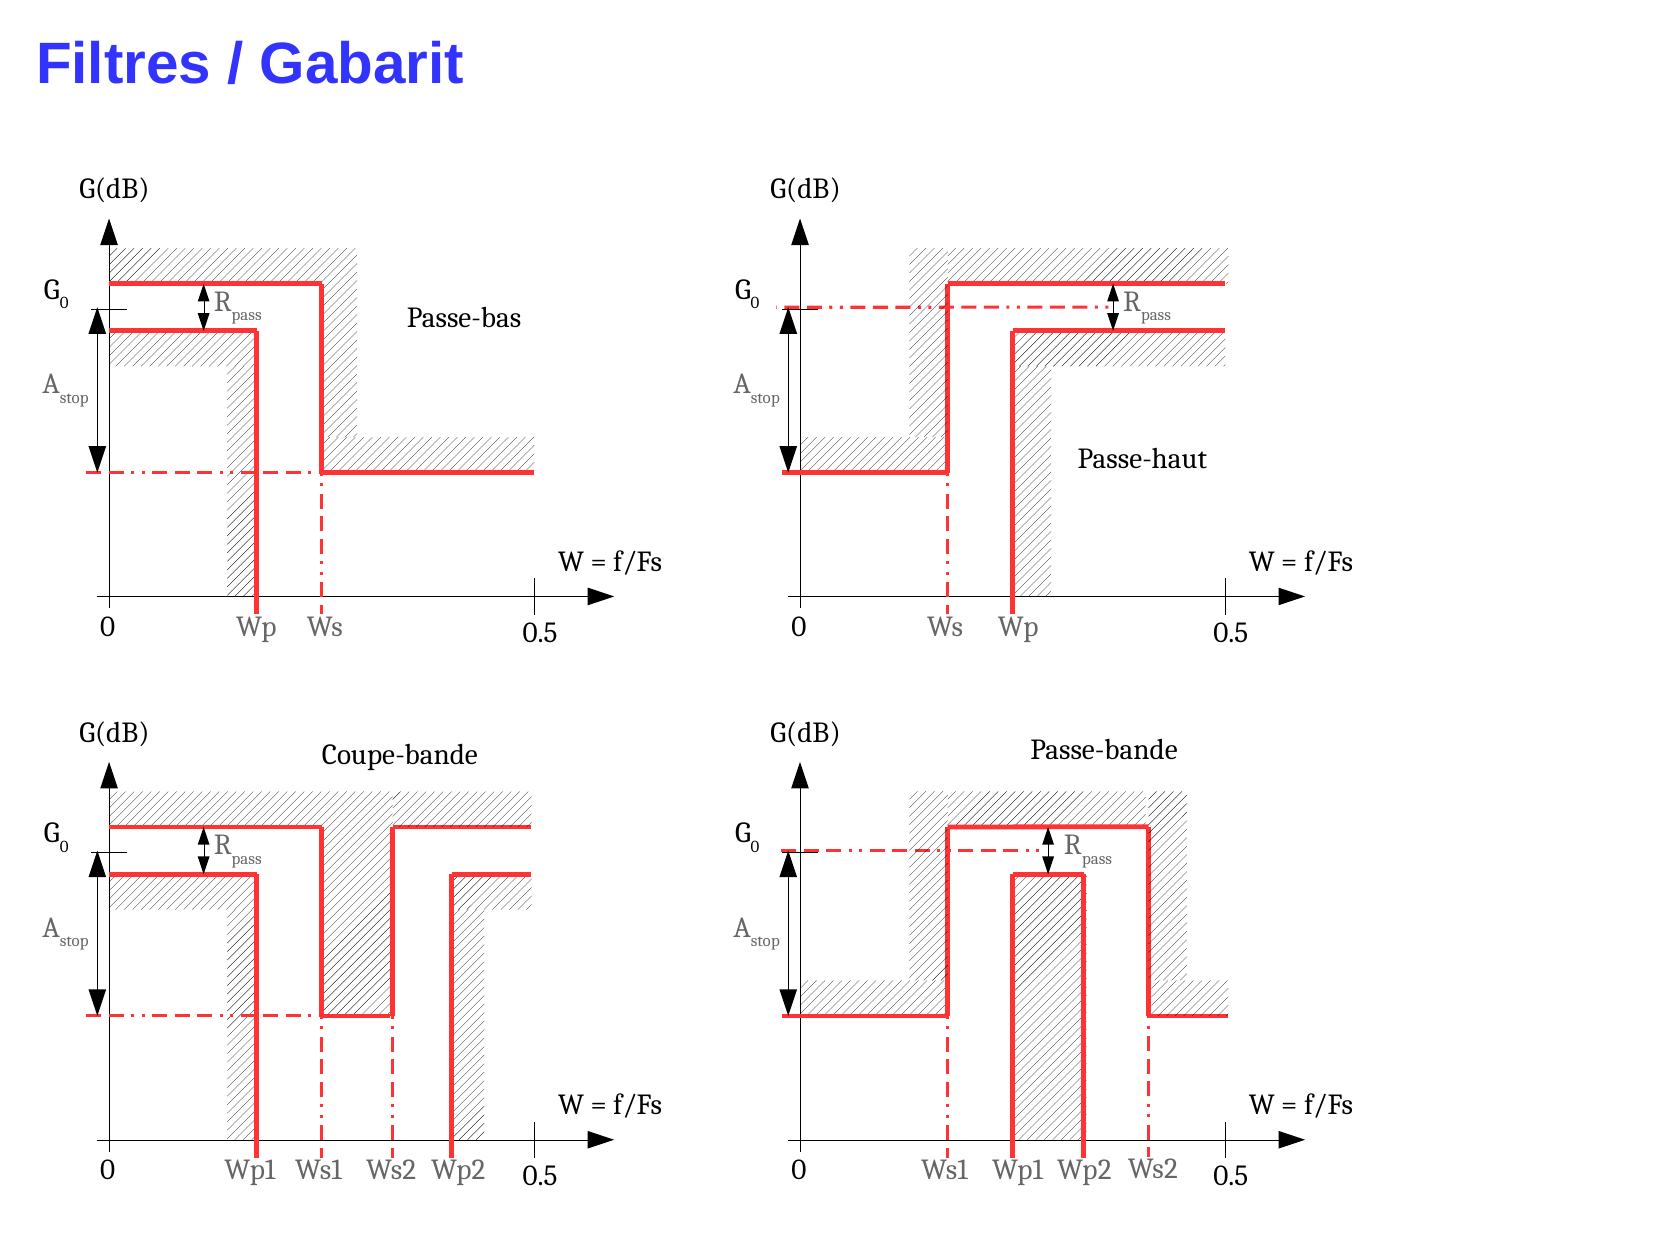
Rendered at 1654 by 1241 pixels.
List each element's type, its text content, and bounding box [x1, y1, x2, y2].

text_box Filtres / Gabarit [21, 23, 480, 104]
text_box Wp [983, 602, 1056, 674]
text_box Passe-bande [1015, 726, 1202, 776]
text_box G(dB) [64, 708, 169, 758]
text_box 0.5 [507, 608, 600, 680]
text_box Wp [221, 602, 292, 674]
text_box Rpass [198, 820, 280, 892]
text_box Ws1 [906, 1145, 977, 1217]
text_box [110, 791, 532, 1014]
text_box Wp1 [209, 1145, 280, 1217]
text_box G(dB) [755, 708, 860, 758]
text_box G0 [29, 265, 87, 322]
text_box G0 [29, 809, 87, 865]
text_box 0.5 [507, 1151, 600, 1223]
text_box G(dB) [64, 165, 169, 215]
text_box 0 [776, 1145, 869, 1217]
text_box [110, 333, 254, 596]
text_box 0.5 [1198, 608, 1291, 680]
text_box 0 [776, 602, 869, 674]
text_box Passe-bas [392, 293, 544, 343]
text_box Rpass [1108, 277, 1189, 349]
text_box G0 [720, 265, 778, 322]
text_box 0 [85, 1145, 178, 1217]
text_box Rpass [1049, 820, 1130, 892]
text_box [110, 877, 254, 1140]
text_box Passe-haut [1062, 435, 1229, 485]
text_box G(dB) [755, 165, 860, 215]
text_box Astop [718, 903, 788, 975]
text_box Wp1 [977, 1145, 1042, 1217]
text_box W = f/Fs [1234, 537, 1371, 609]
text_box G0 [720, 809, 778, 865]
text_box Wp2 [1042, 1145, 1113, 1217]
text_box W = f/Fs [543, 537, 680, 609]
text_box Astop [789, 360, 798, 432]
text_box Astop [27, 360, 97, 432]
text_box [1015, 330, 1226, 596]
text_box 0.5 [1198, 1151, 1291, 1223]
text_box Astop [718, 360, 788, 432]
text_box Astop [789, 903, 798, 975]
text_box Astop [98, 903, 107, 975]
text_box Ws1 [280, 1145, 351, 1217]
text_box [1015, 877, 1081, 1140]
text_box Ws [292, 602, 362, 674]
text_box Ws [912, 602, 982, 674]
text_box [1148, 791, 1229, 1016]
text_box [801, 791, 1146, 1014]
text_box 0 [85, 602, 178, 674]
text_box Ws2 [1113, 1144, 1198, 1217]
text_box [454, 874, 532, 1140]
text_box Coupe-bande [307, 730, 503, 780]
text_box [110, 248, 535, 473]
text_box Wp2 [416, 1145, 505, 1217]
text_box W = f/Fs [1234, 1080, 1371, 1152]
text_box Rpass [198, 277, 280, 349]
text_box Ws2 [351, 1145, 416, 1217]
text_box Astop [98, 360, 107, 432]
text_box Astop [27, 903, 97, 975]
text_box W = f/Fs [543, 1080, 680, 1152]
text_box [801, 247, 1229, 470]
